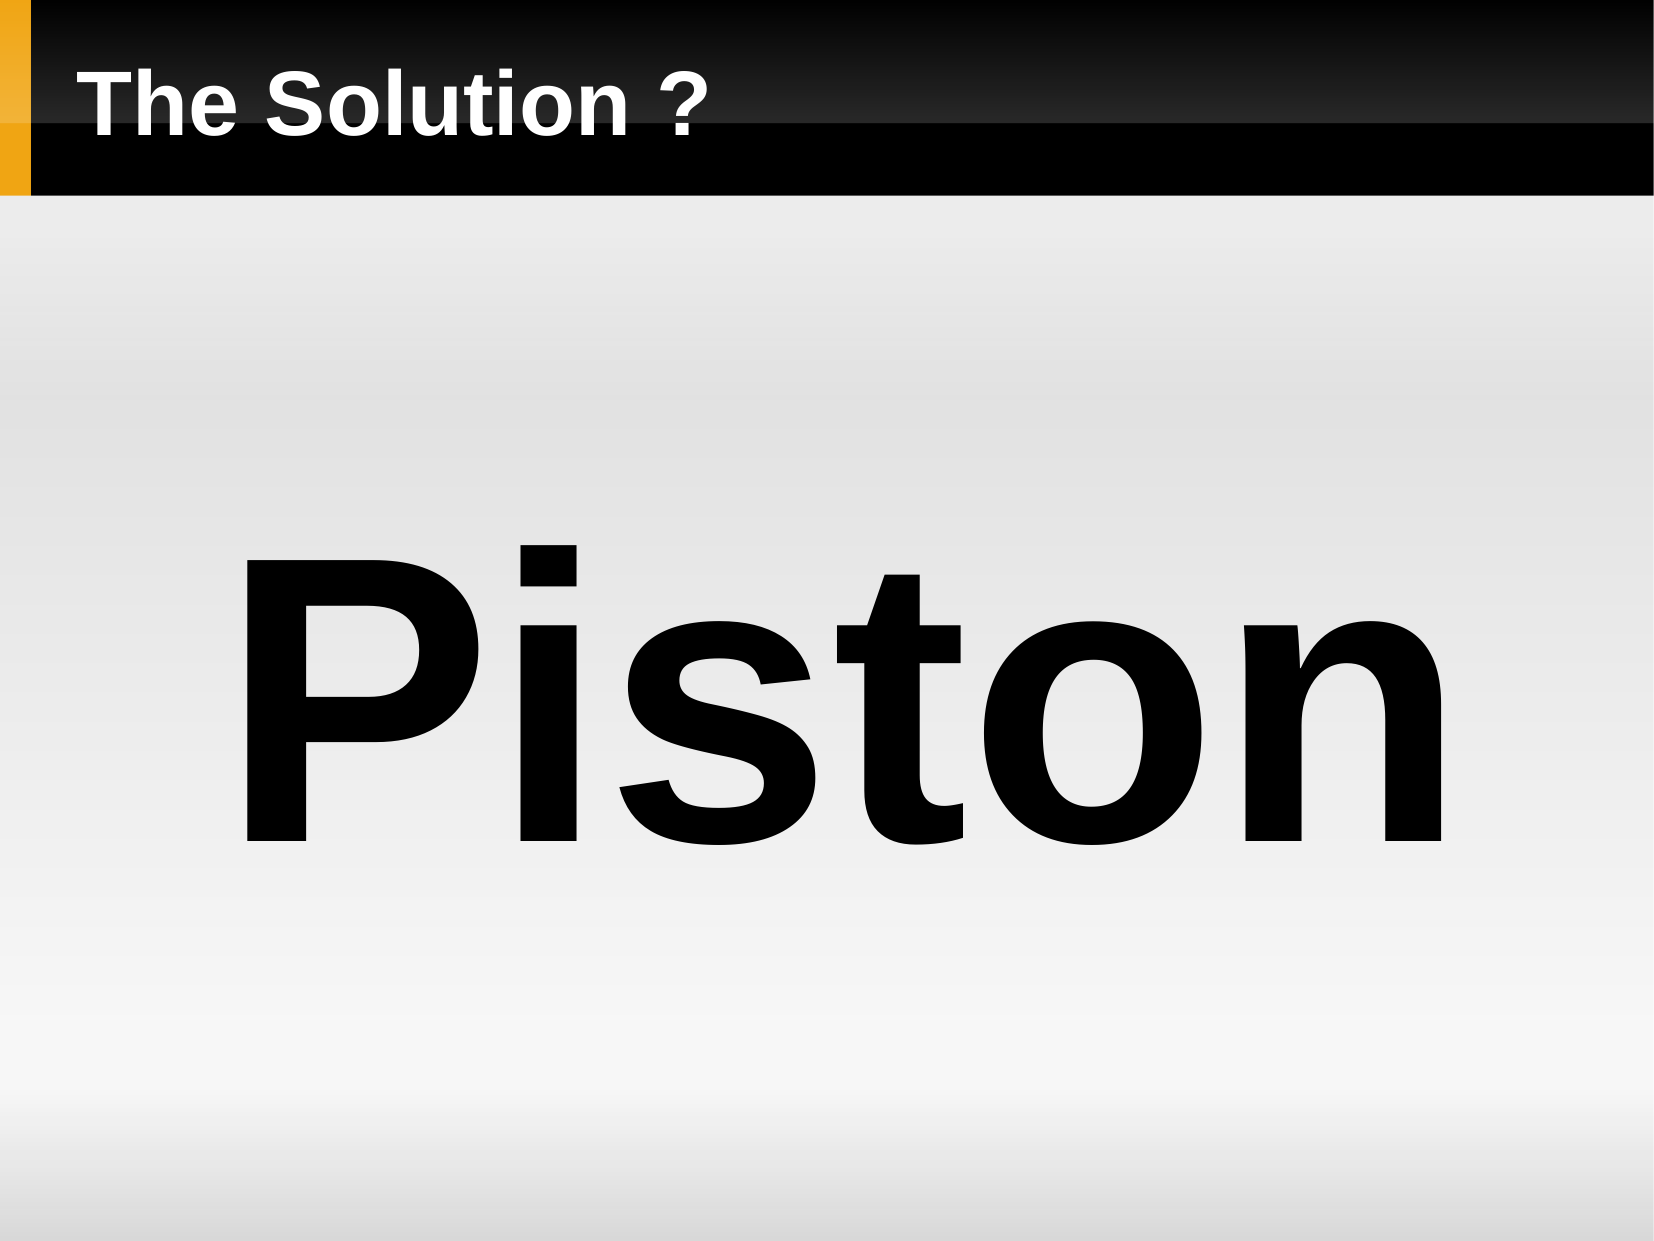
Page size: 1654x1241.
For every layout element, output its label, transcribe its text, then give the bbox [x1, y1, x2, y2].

subtitle Piston [82, 297, 1571, 1102]
title The Solution ? [76, 7, 1565, 200]
picture [0, 0, 1654, 1241]
